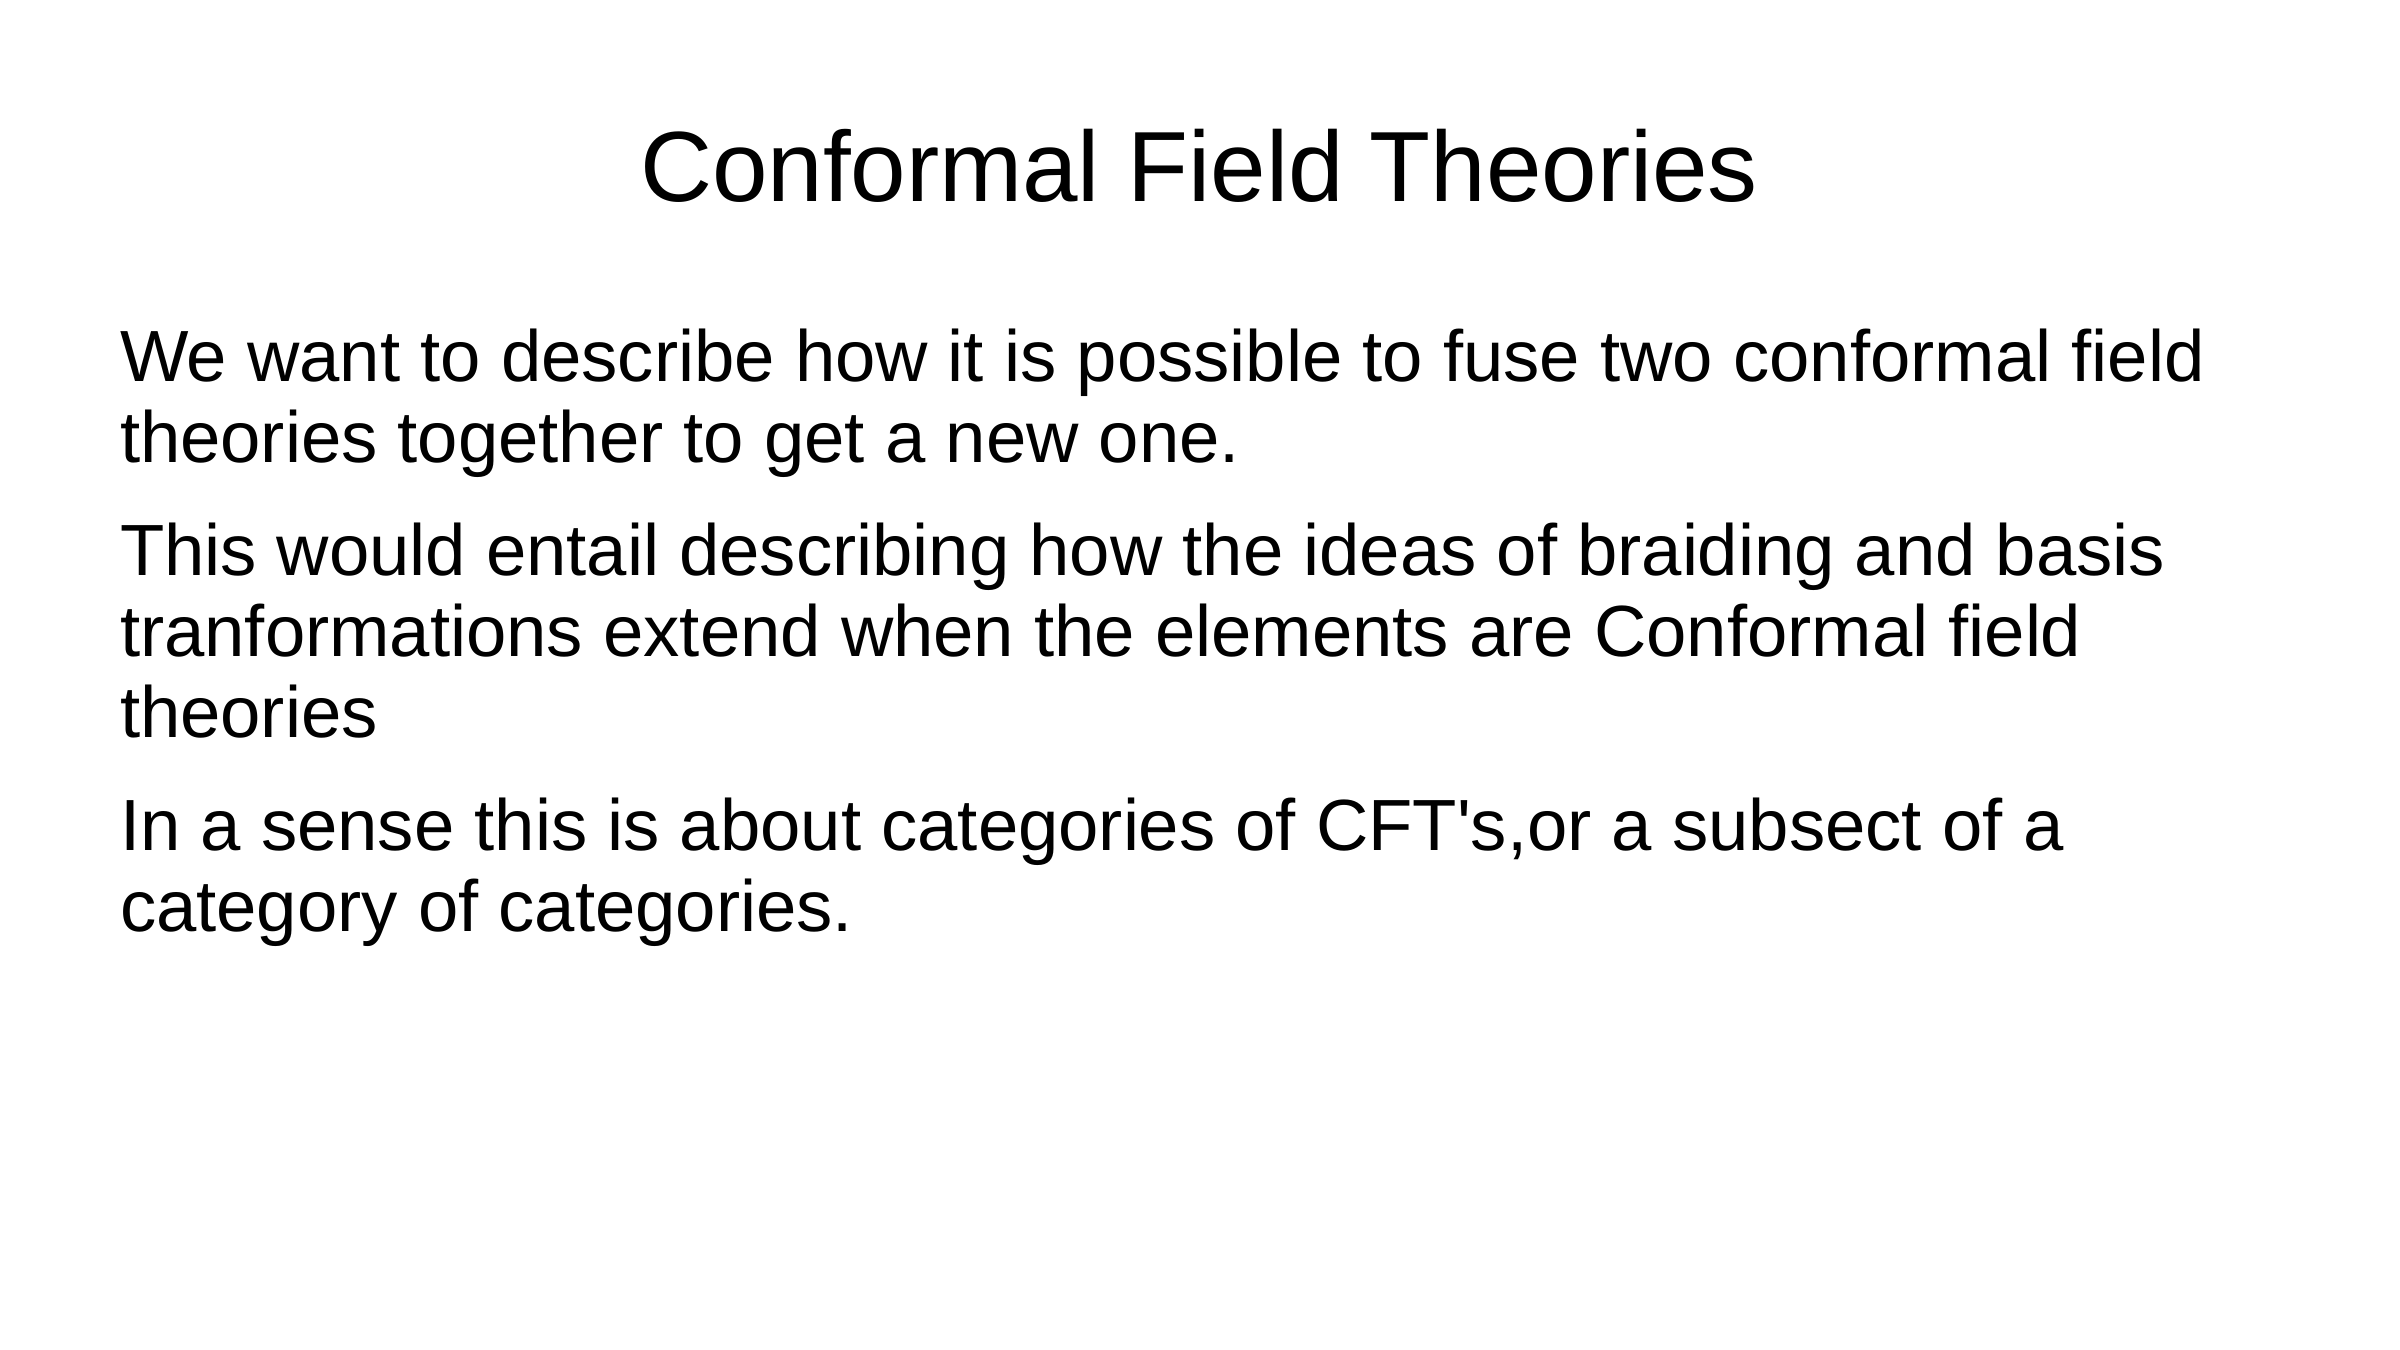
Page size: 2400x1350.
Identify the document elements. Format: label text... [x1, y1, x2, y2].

list We want to describe how it is possible to fuse two conformal field theories together to get a new one. This would entail describing how the ideas of braiding and basis tranformations extend when the elements are Conformal field theories In a sense this is about categories of CFT's,or a subsect of a category of categories. [120, 315, 2280, 1207]
title Conformal Field Theories [120, 53, 2280, 280]
